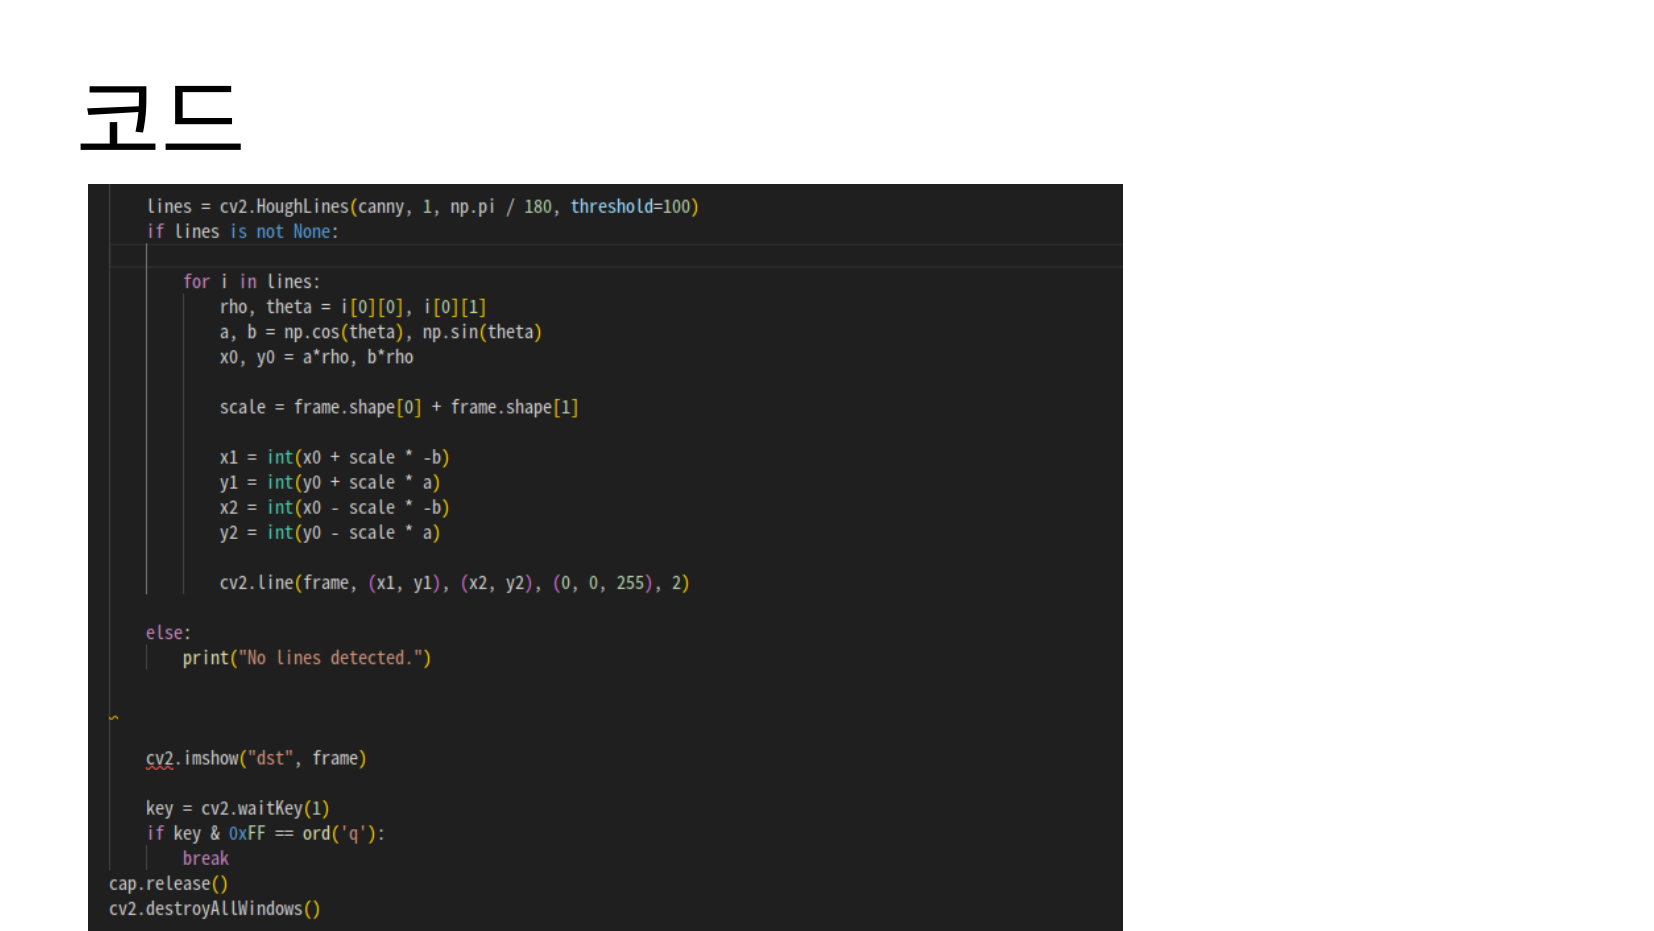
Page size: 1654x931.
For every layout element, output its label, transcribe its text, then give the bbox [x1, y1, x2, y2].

picture [88, 184, 1123, 931]
title 코드 [76, 37, 1565, 193]
